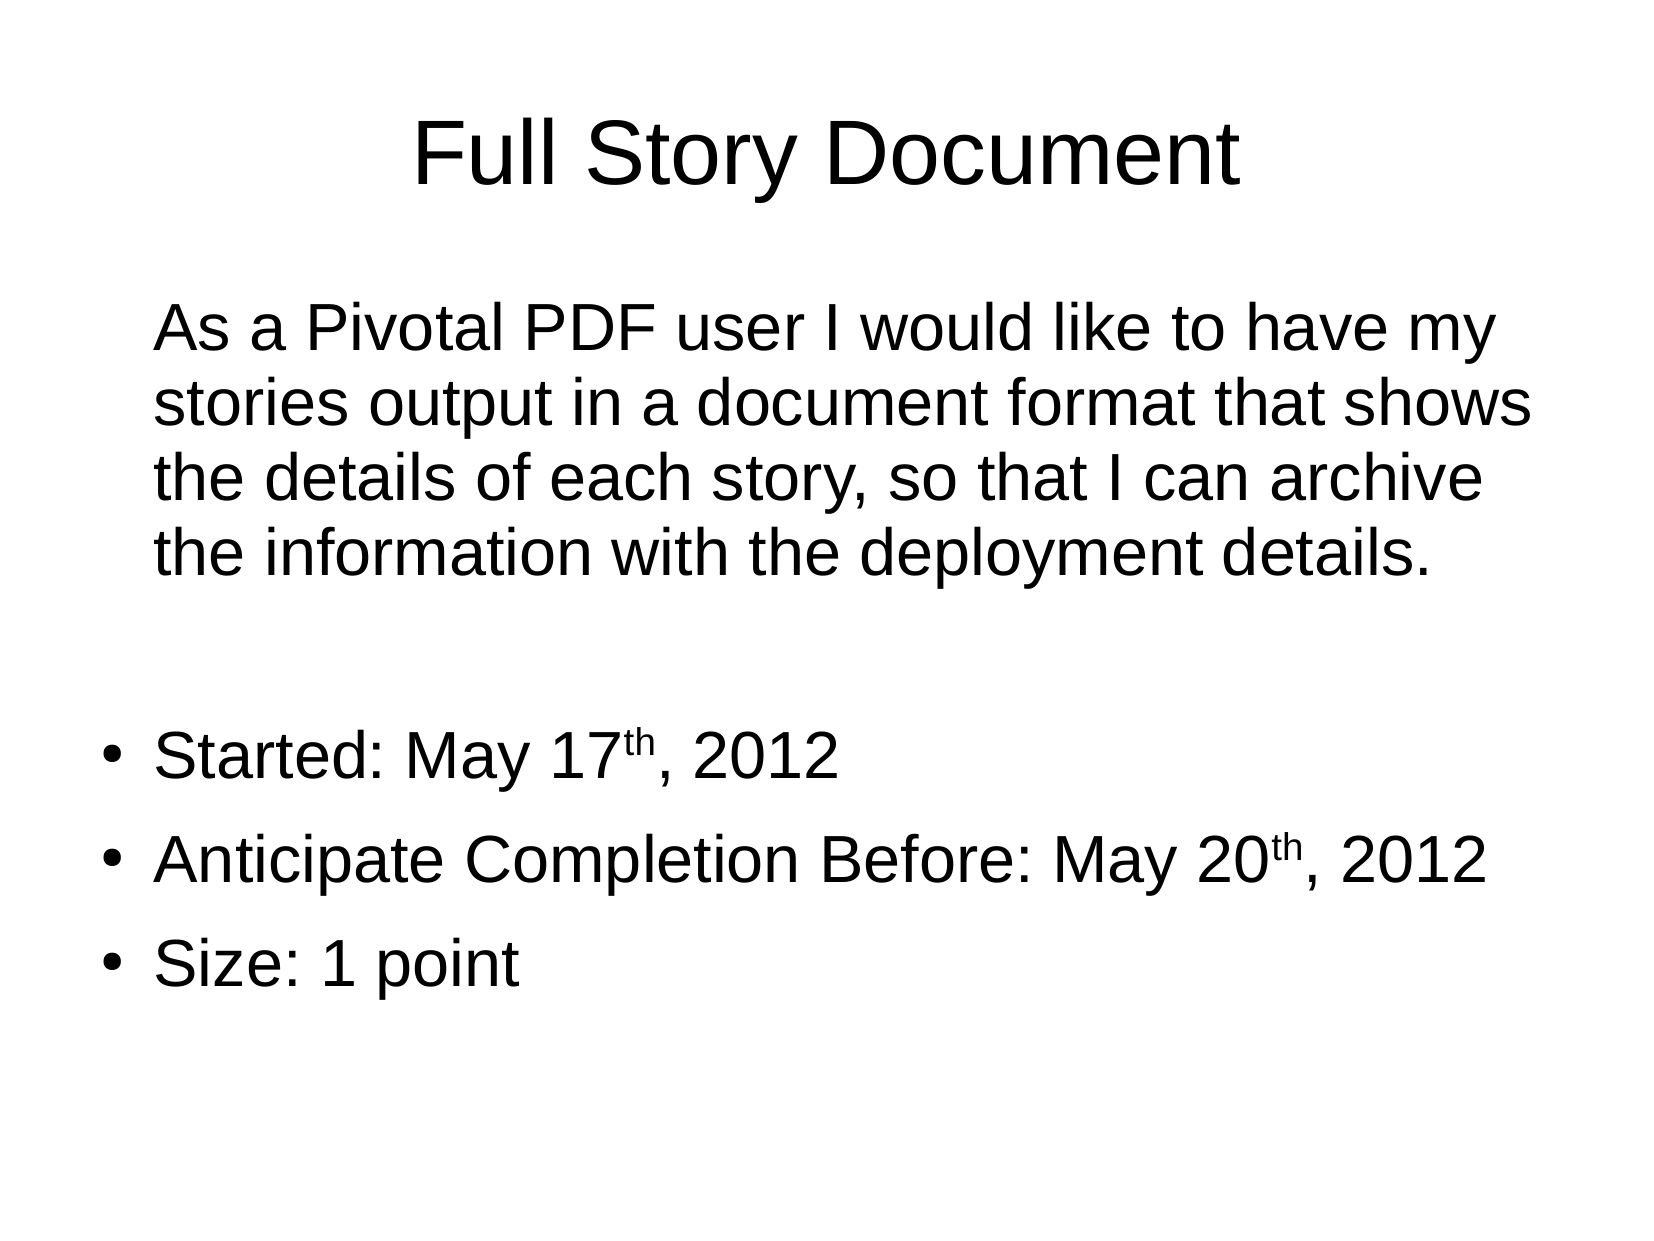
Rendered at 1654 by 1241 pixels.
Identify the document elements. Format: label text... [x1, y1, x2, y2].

list Started: May 17th, 2012 Anticipate Completion Before: May 20th, 2012 Size: 1 point [82, 717, 1571, 1109]
title Full Story Document [82, 49, 1571, 257]
list As a Pivotal PDF user I would like to have my stories output in a document format that shows the details of each story, so that I can archive the information with the deployment details. [82, 290, 1571, 681]
